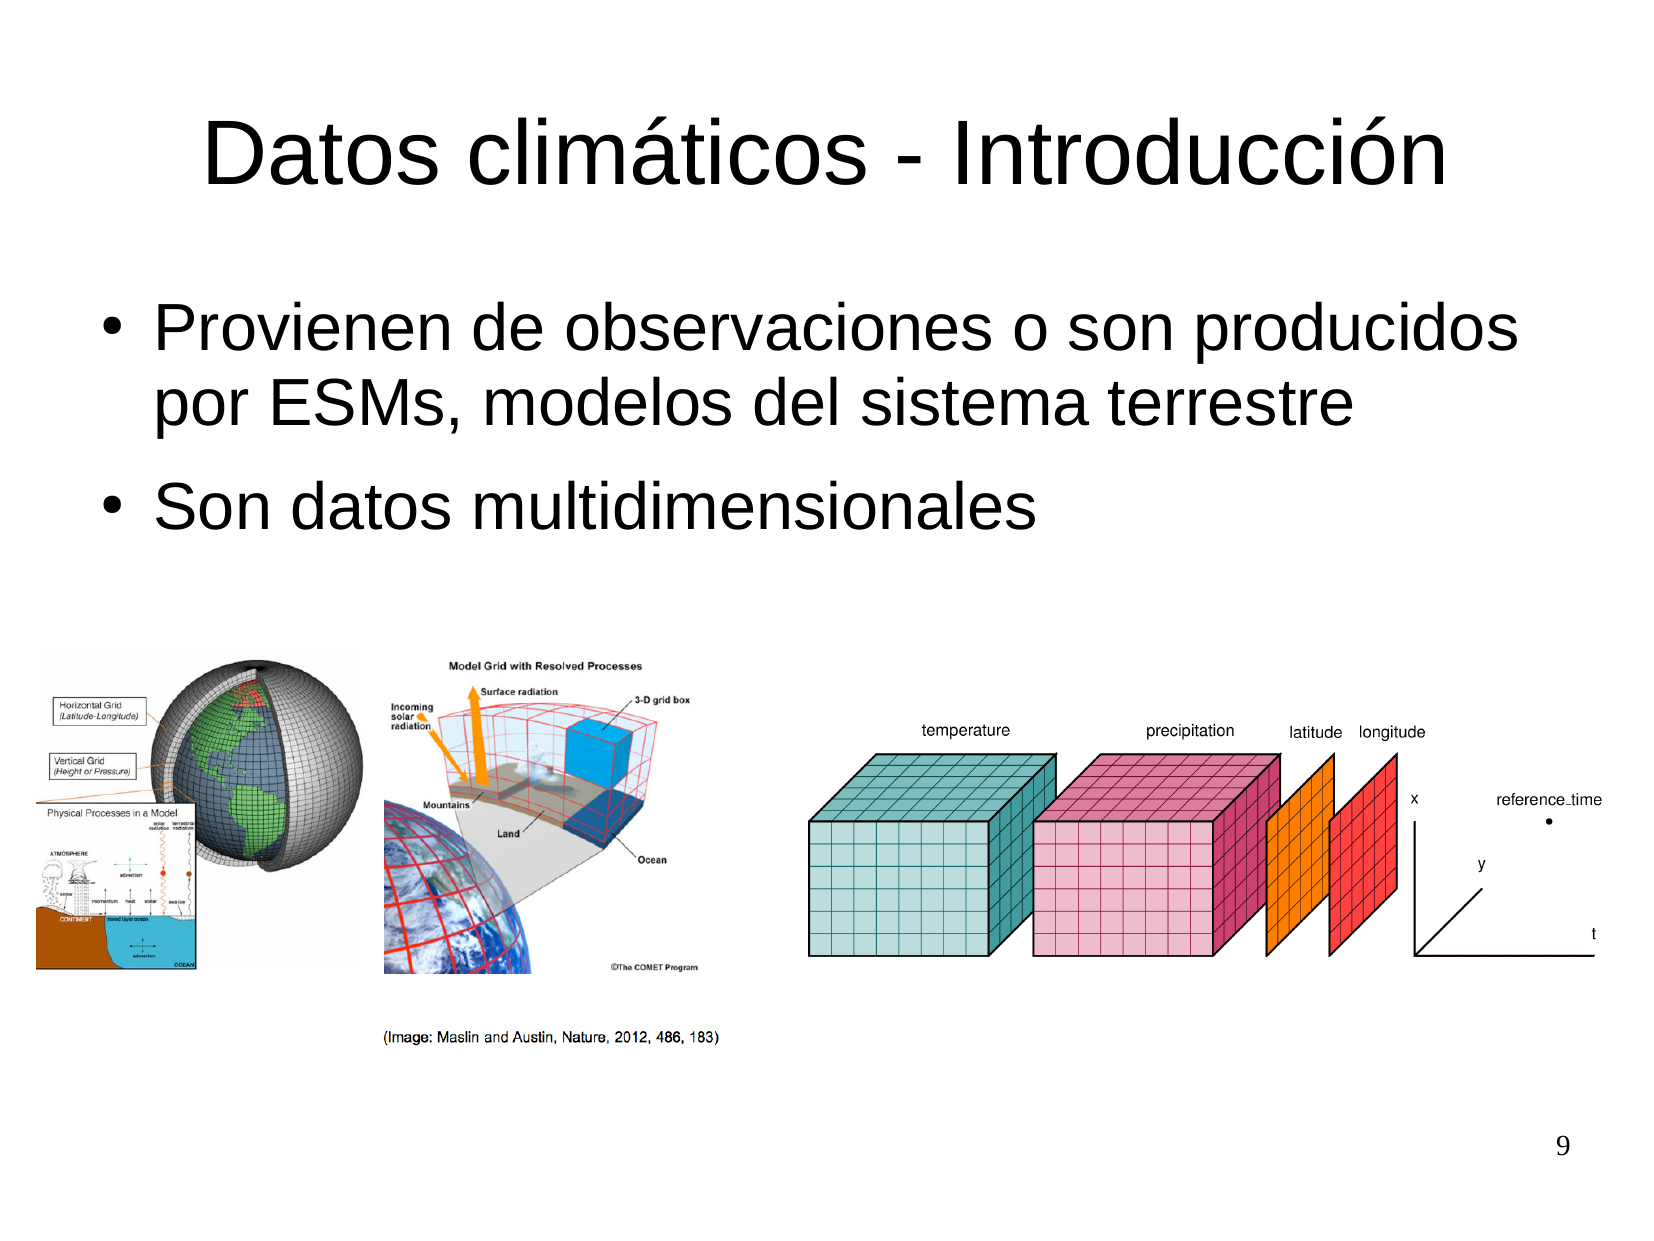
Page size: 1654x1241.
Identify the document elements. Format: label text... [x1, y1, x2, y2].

picture [34, 625, 733, 1052]
picture [808, 719, 1607, 957]
title Datos climáticos - Introducción [82, 49, 1571, 257]
list Provienen de observaciones o son producidos por ESMs, modelos del sistema terrestre Son datos multidimensionales [82, 290, 1571, 1010]
